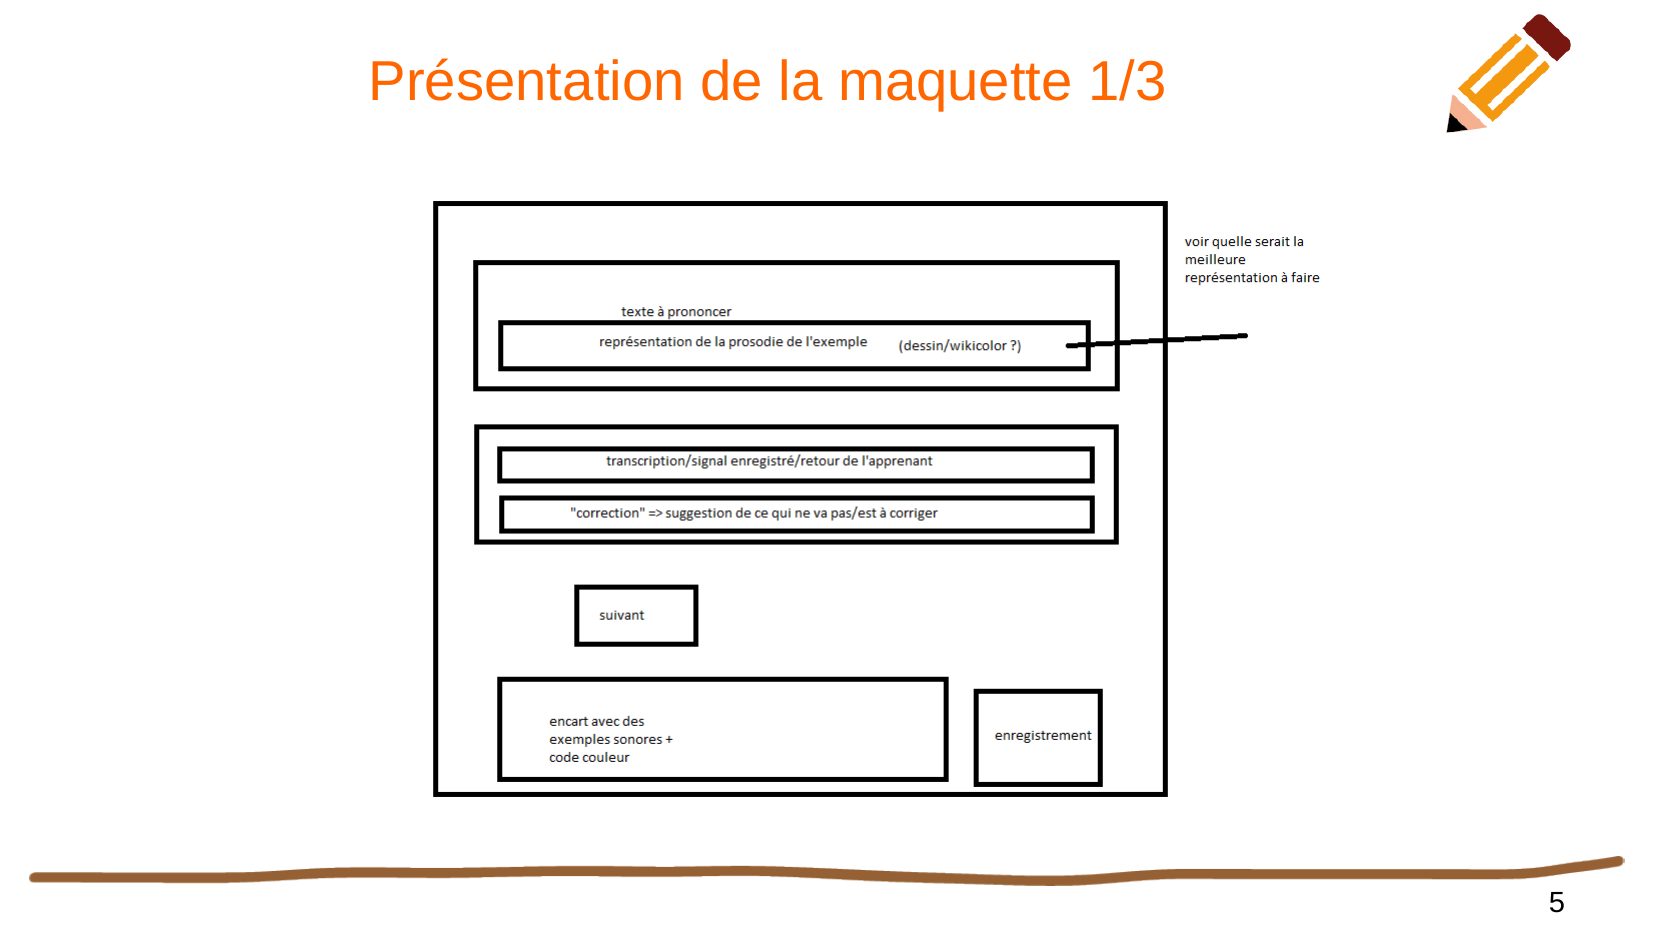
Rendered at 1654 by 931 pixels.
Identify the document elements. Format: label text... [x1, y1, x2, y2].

picture [29, 856, 1625, 886]
picture [206, 178, 1359, 827]
picture [1446, 14, 1571, 133]
title Présentation de la maquette 1/3 [88, 29, 1447, 133]
